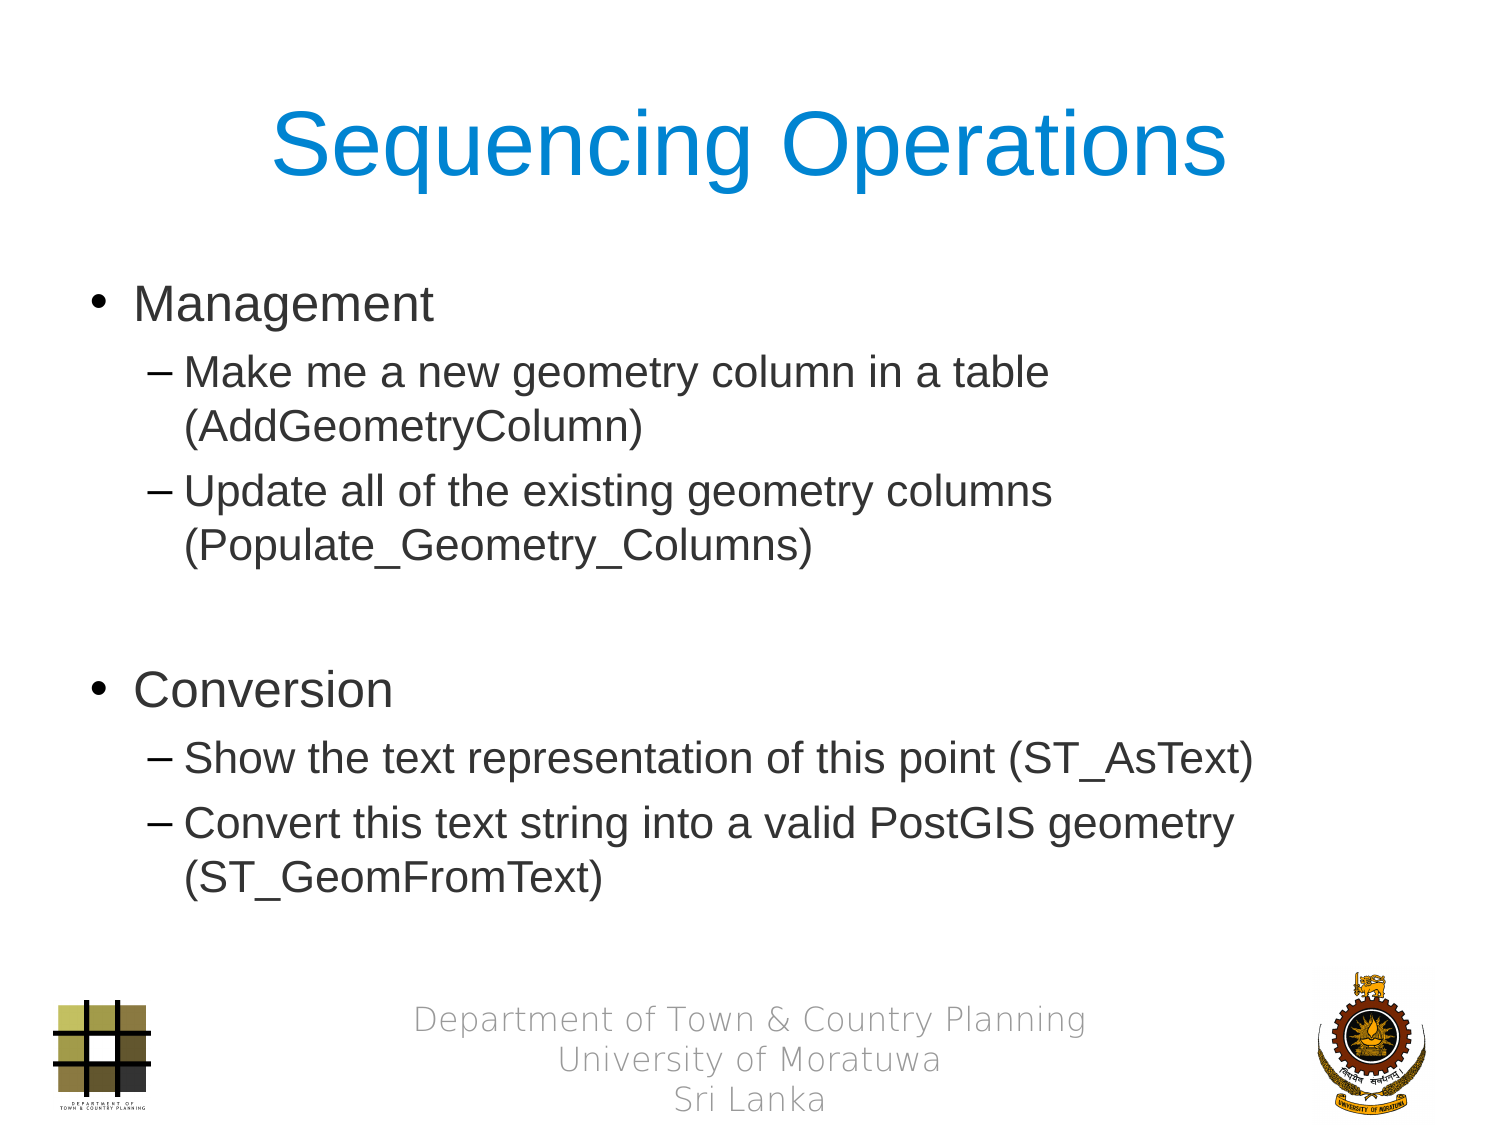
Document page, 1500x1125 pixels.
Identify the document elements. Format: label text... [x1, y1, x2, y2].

picture [53, 1000, 151, 1110]
list Management Make me a new geometry column in a table (AddGeometryColumn) Update all of the existing geometry columns (Populate_Geometry_Columns) Conversion Show the text representation of this point (ST_AsText) Convert this text string into a valid PostGIS geometry (ST_GeomFromText) [75, 262, 1426, 915]
title Sequencing Operations [75, 45, 1426, 233]
picture [1312, 966, 1435, 1125]
